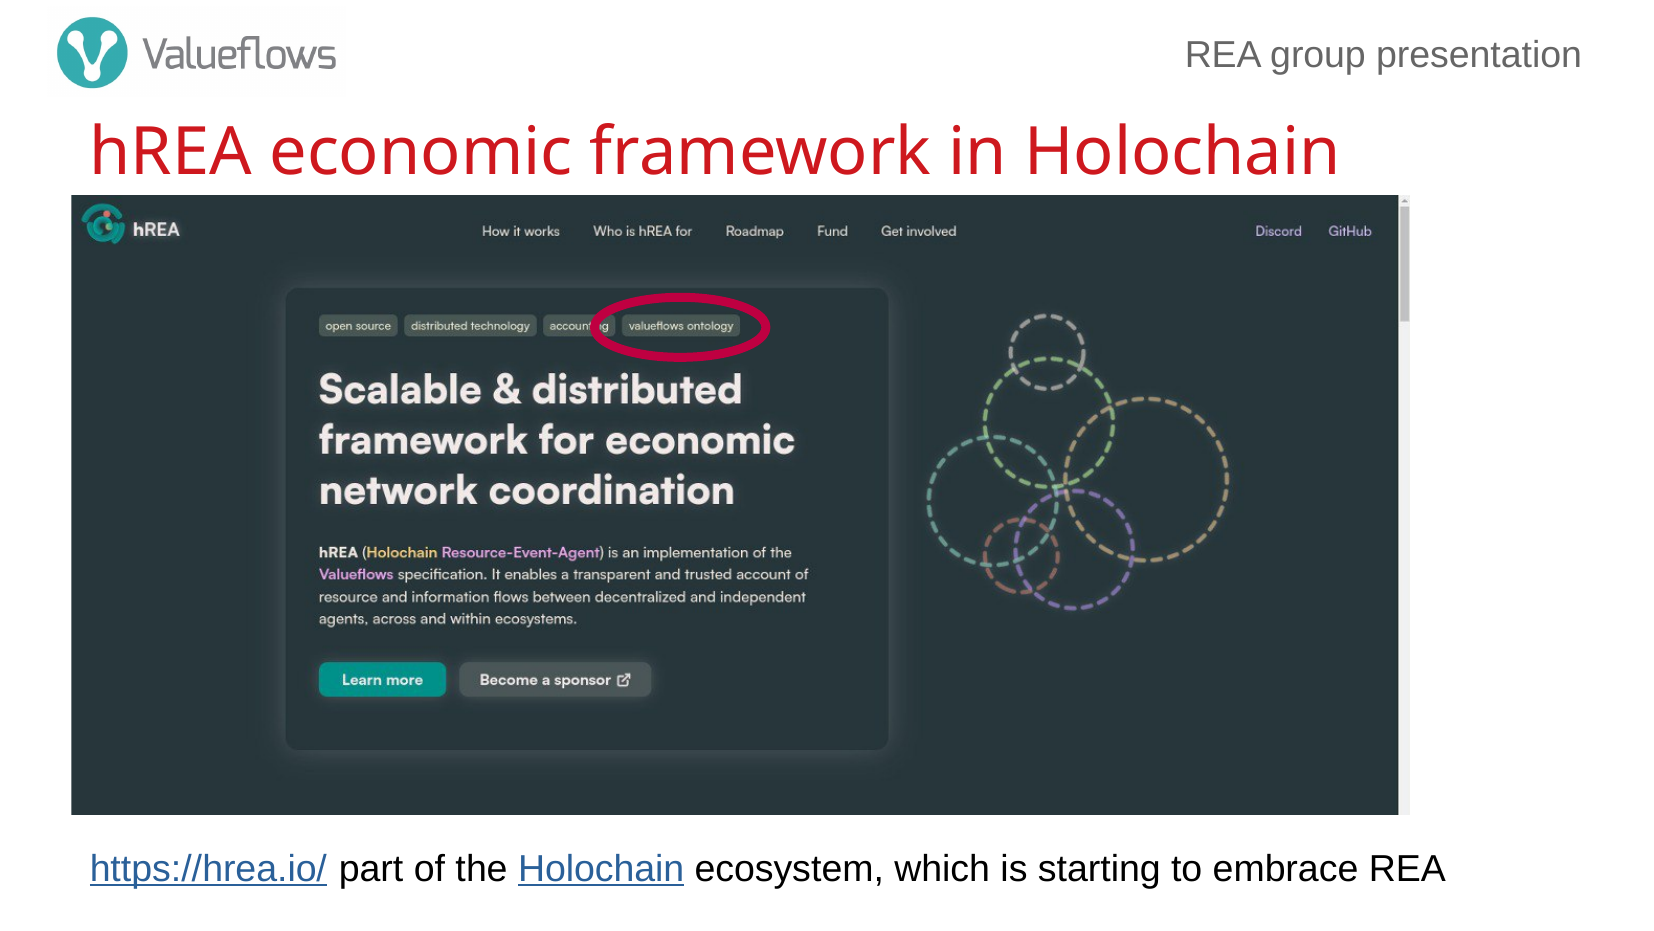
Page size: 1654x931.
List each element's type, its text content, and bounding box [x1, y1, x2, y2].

picture [47, 6, 346, 97]
picture [71, 195, 1411, 815]
text_box [594, 297, 766, 358]
text_box https://hrea.io/ [75, 840, 324, 897]
text_box REA group presentation [1170, 26, 1630, 126]
text_box part of the Holochain ecosystem, which is starting to embrace REA [324, 840, 1501, 897]
text_box hREA economic framework in Holochain [75, 96, 1471, 278]
